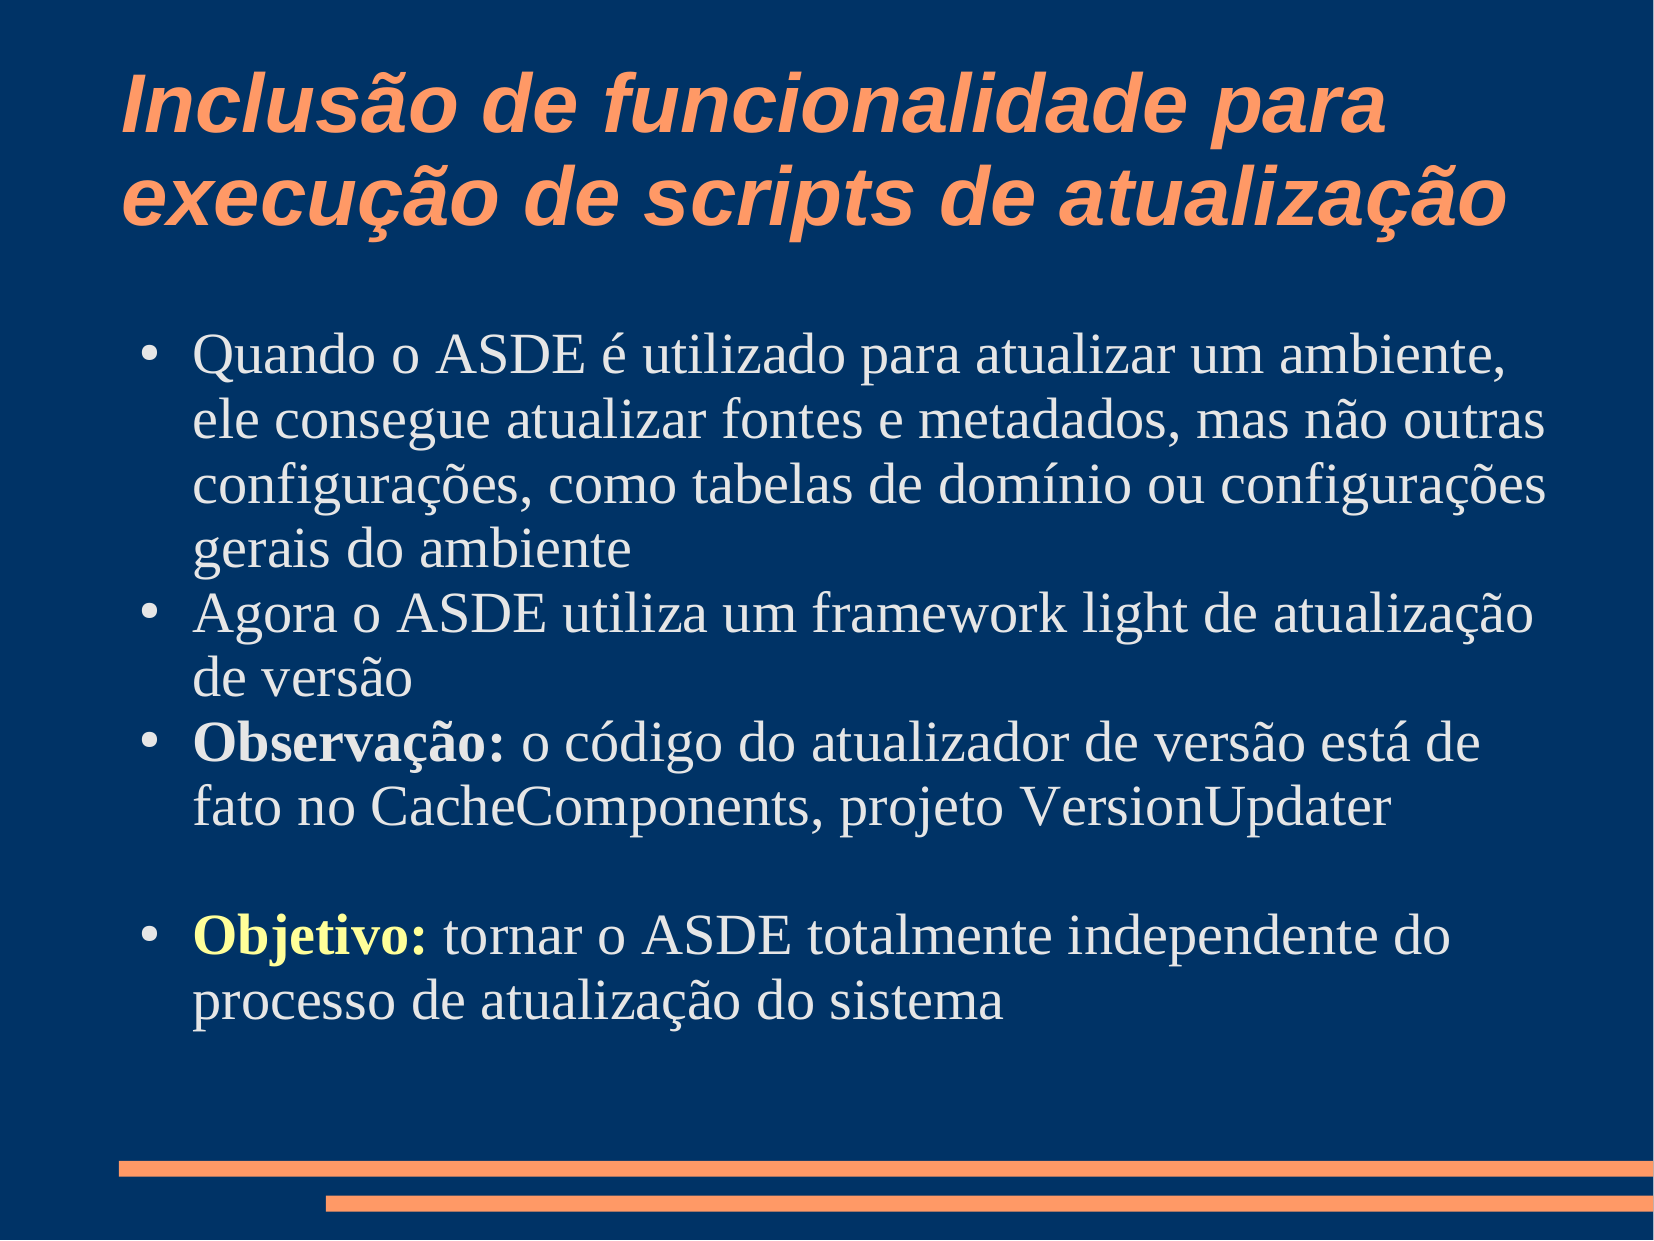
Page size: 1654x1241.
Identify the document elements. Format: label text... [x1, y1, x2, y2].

list Quando o ASDE é utilizado para atualizar um ambiente, ele consegue atualizar fontes e metadados, mas não outras configurações, como tabelas de domínio ou configurações gerais do ambiente Agora o ASDE utiliza um framework light de atualização de versão Observação: o código do atualizador de versão está de fato no CacheComponents, projeto VersionUpdater Objetivo: tornar o ASDE totalmente independente do processo de atualização do sistema [121, 322, 1561, 1118]
title Inclusão de funcionalidade para execução de scripts de atualização [121, 53, 1534, 246]
